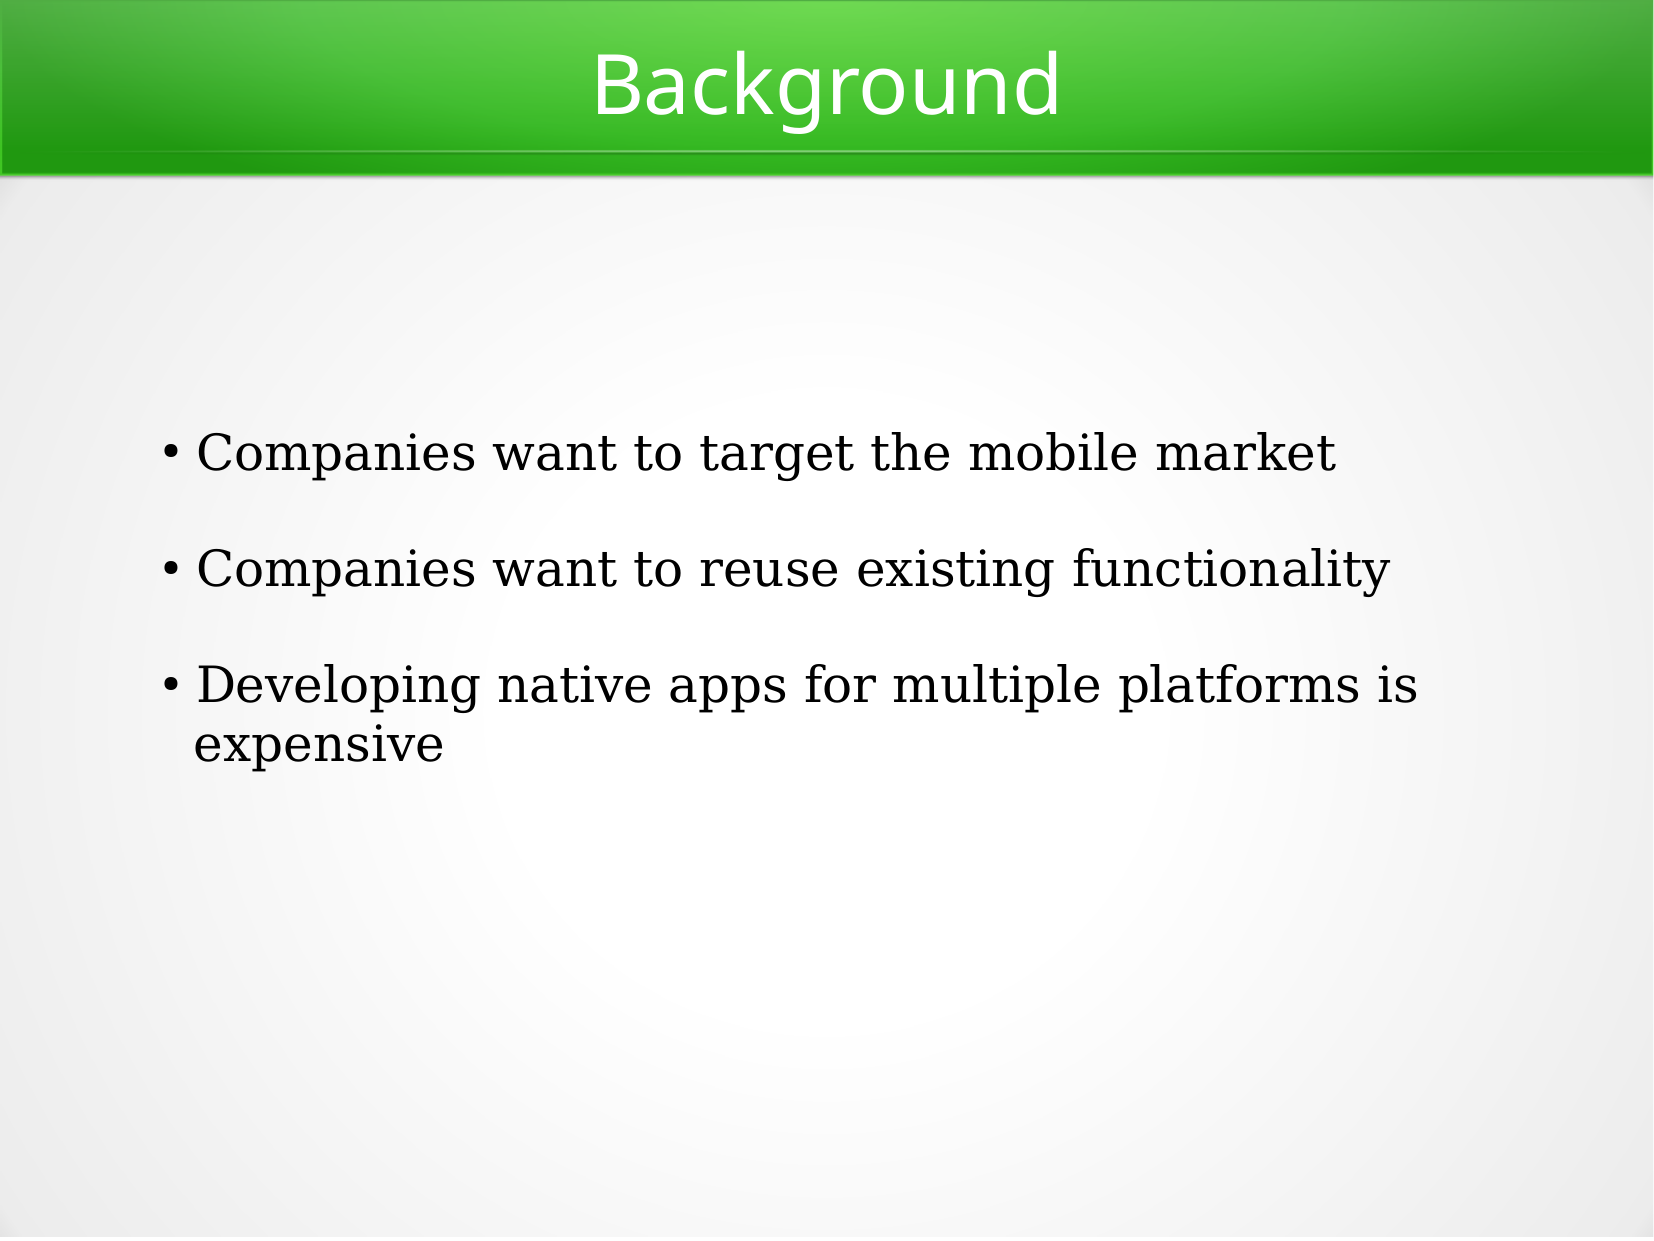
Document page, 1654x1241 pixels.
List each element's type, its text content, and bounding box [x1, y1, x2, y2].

text_box Companies want to target the mobile market Companies want to reuse existing functionality Developing native apps for multiple platforms is expensive [147, 416, 1536, 1016]
title Background [82, 0, 1571, 191]
picture [0, 0, 1654, 1237]
